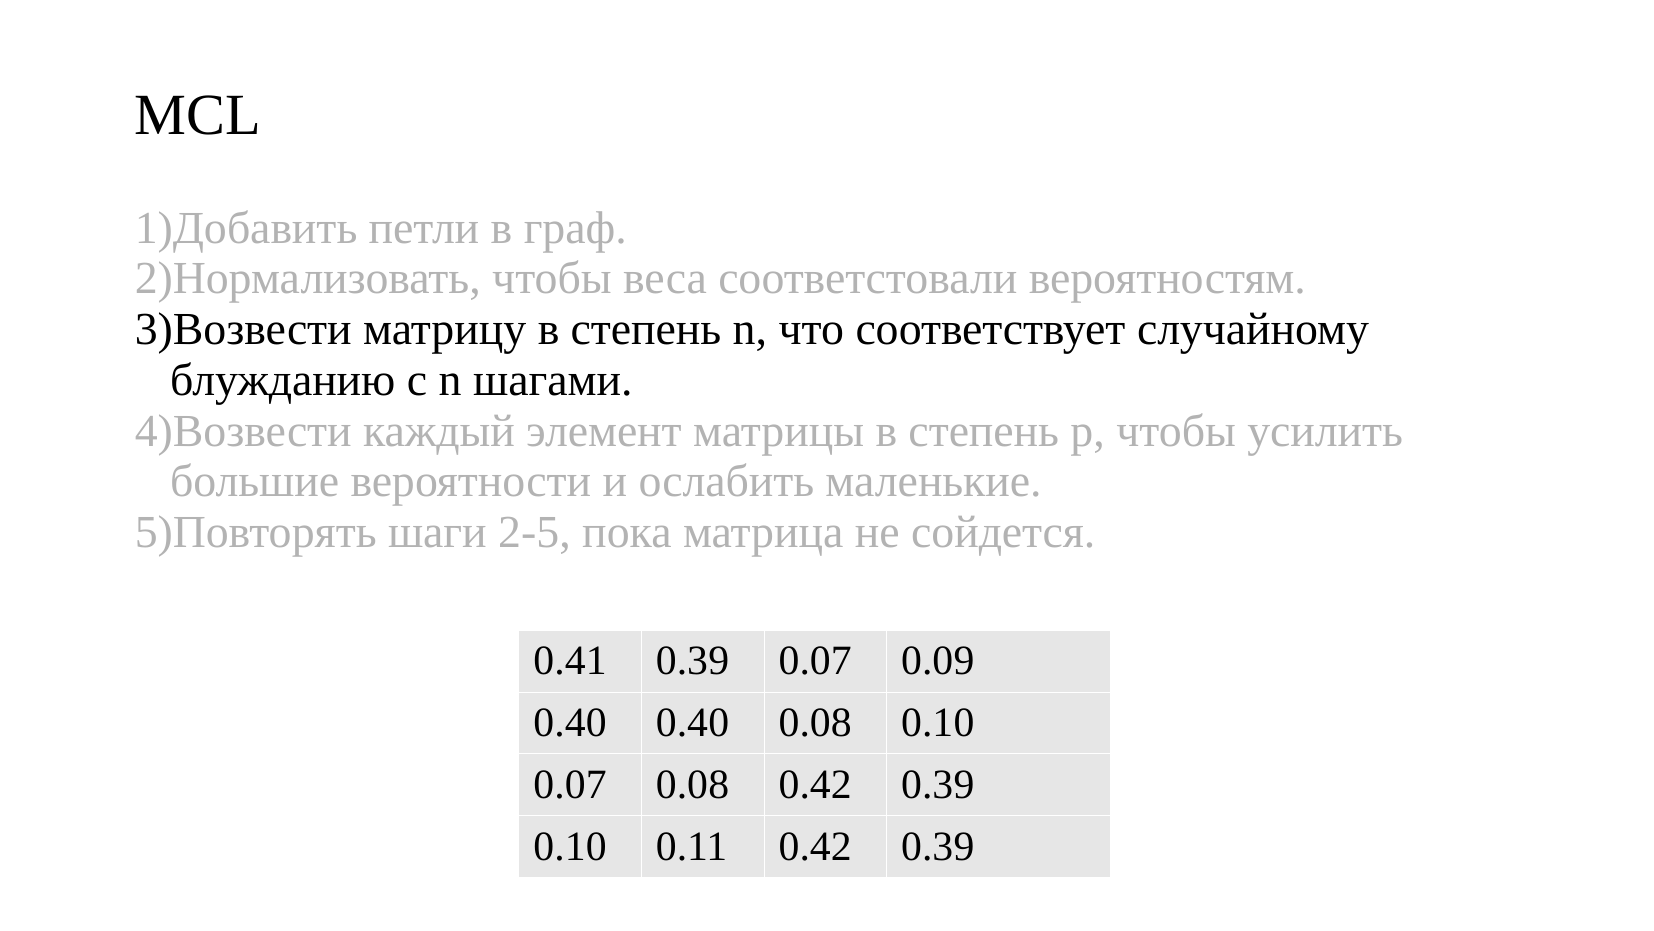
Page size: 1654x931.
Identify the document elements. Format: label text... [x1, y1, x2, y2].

table_cell 0.10 [887, 693, 1110, 753]
table_header 0.39 [642, 631, 764, 692]
table_cell 0.42 [765, 816, 886, 877]
table_cell 0.42 [765, 754, 886, 815]
table_header 0.41 [519, 631, 641, 692]
table_cell 0.39 [887, 816, 1110, 877]
table_cell 0.40 [519, 693, 641, 753]
table_cell 0.39 [887, 754, 1110, 815]
table_header 0.07 [765, 631, 886, 692]
table_cell 0.11 [642, 816, 764, 877]
table_cell 0.07 [519, 754, 641, 815]
table_cell 0.08 [765, 693, 886, 753]
text_box Добавить петли в граф. Нормализовать, чтобы веса соответстовали вероятностям. Возвести матрицу в степень n, что соответствует случайному блужданию с n шагами. Возвести каждый элемент матрицы в степень p, чтобы усилить большие вероятности и ослабить маленькие. Повторять шаги 2-5, пока матрица не сойдется. [120, 195, 1531, 567]
table_header 0.09 [887, 631, 1110, 692]
text_box MCL [120, 75, 276, 155]
table_cell 0.10 [519, 816, 641, 877]
table_cell 0.08 [642, 754, 764, 815]
table_cell 0.40 [642, 693, 764, 753]
